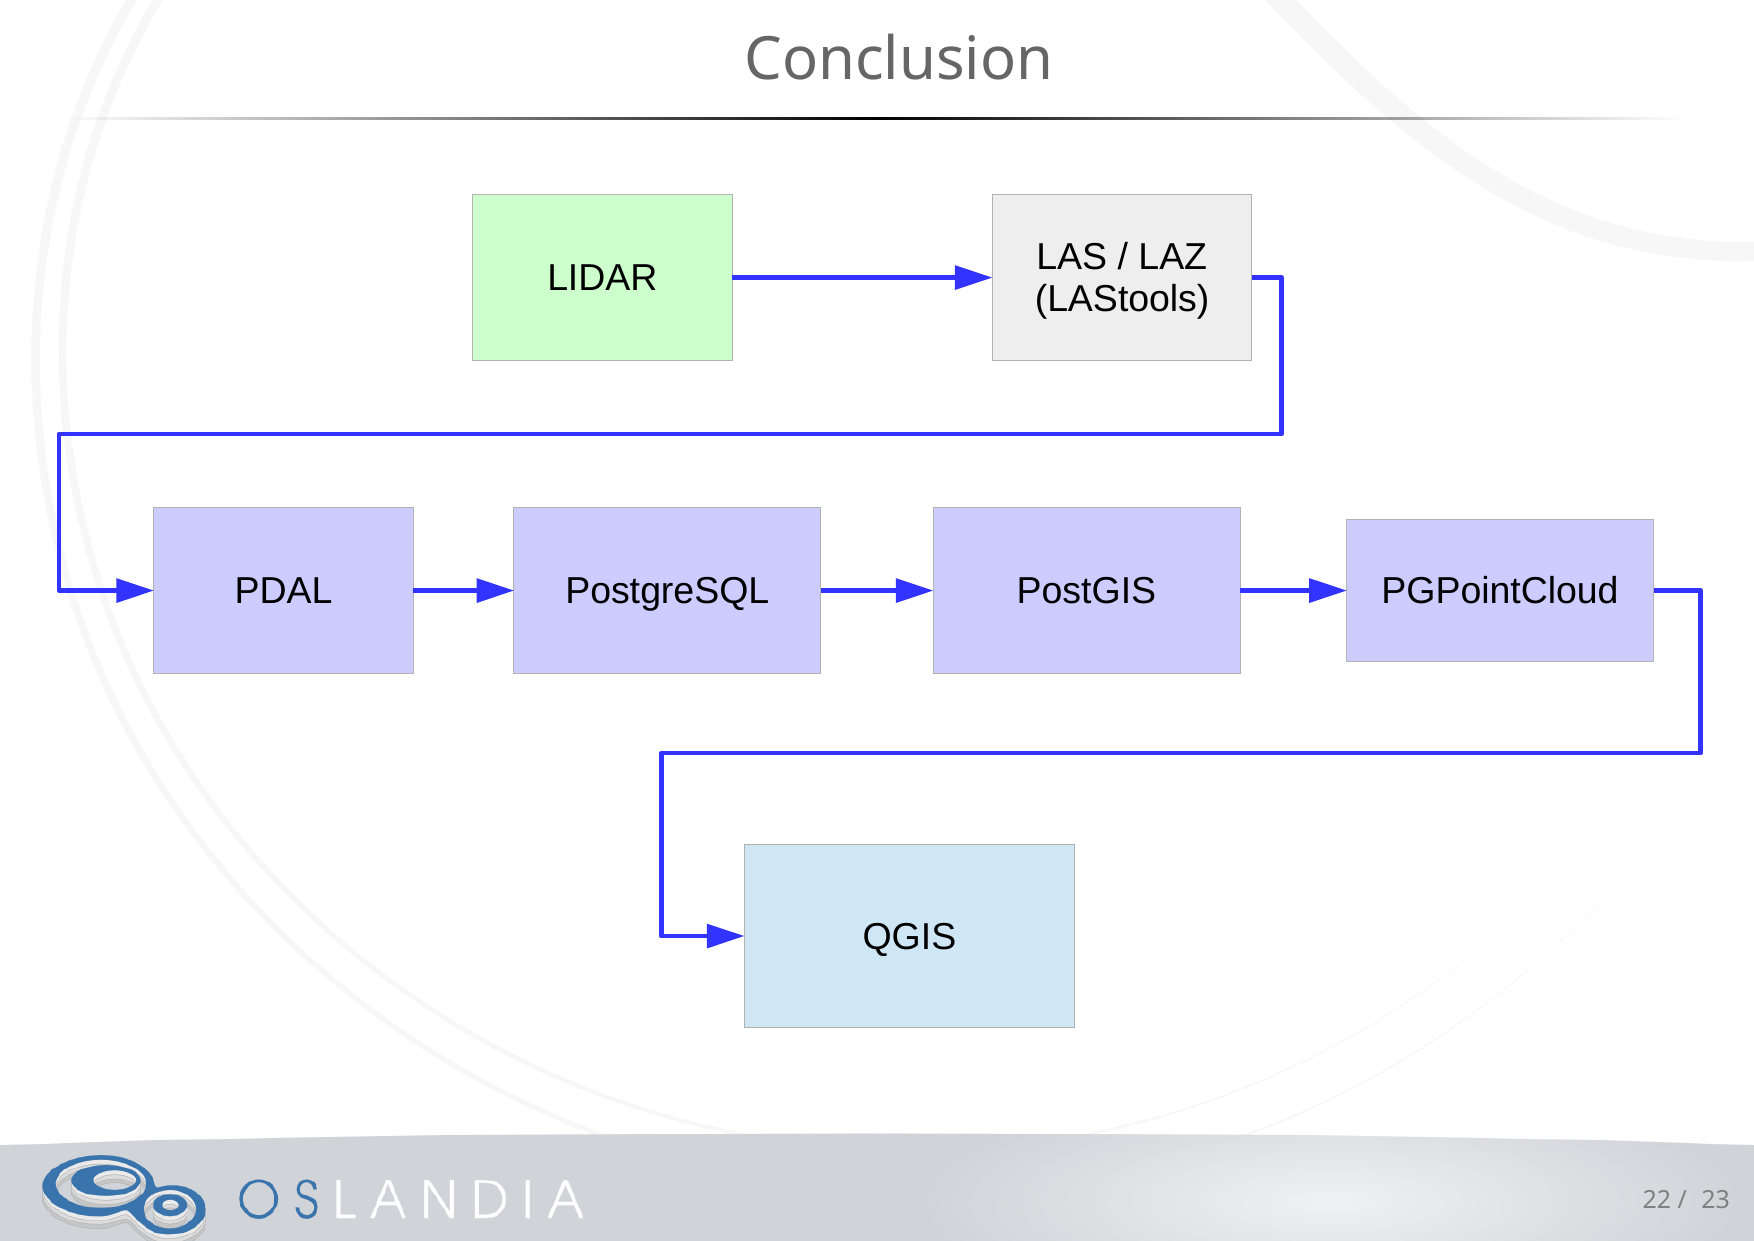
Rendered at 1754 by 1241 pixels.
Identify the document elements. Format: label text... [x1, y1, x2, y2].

text_box LIDAR [472, 194, 733, 361]
text_box PostGIS [933, 507, 1241, 674]
picture [0, 0, 1754, 1241]
title Conclusion [31, 14, 1754, 98]
text_box QGIS [744, 844, 1075, 1028]
text_box PDAL [153, 507, 414, 674]
text_box PostgreSQL [513, 507, 821, 674]
text_box PGPointCloud [1346, 519, 1654, 662]
text_box LAS / LAZ (LAStools) [992, 194, 1252, 361]
